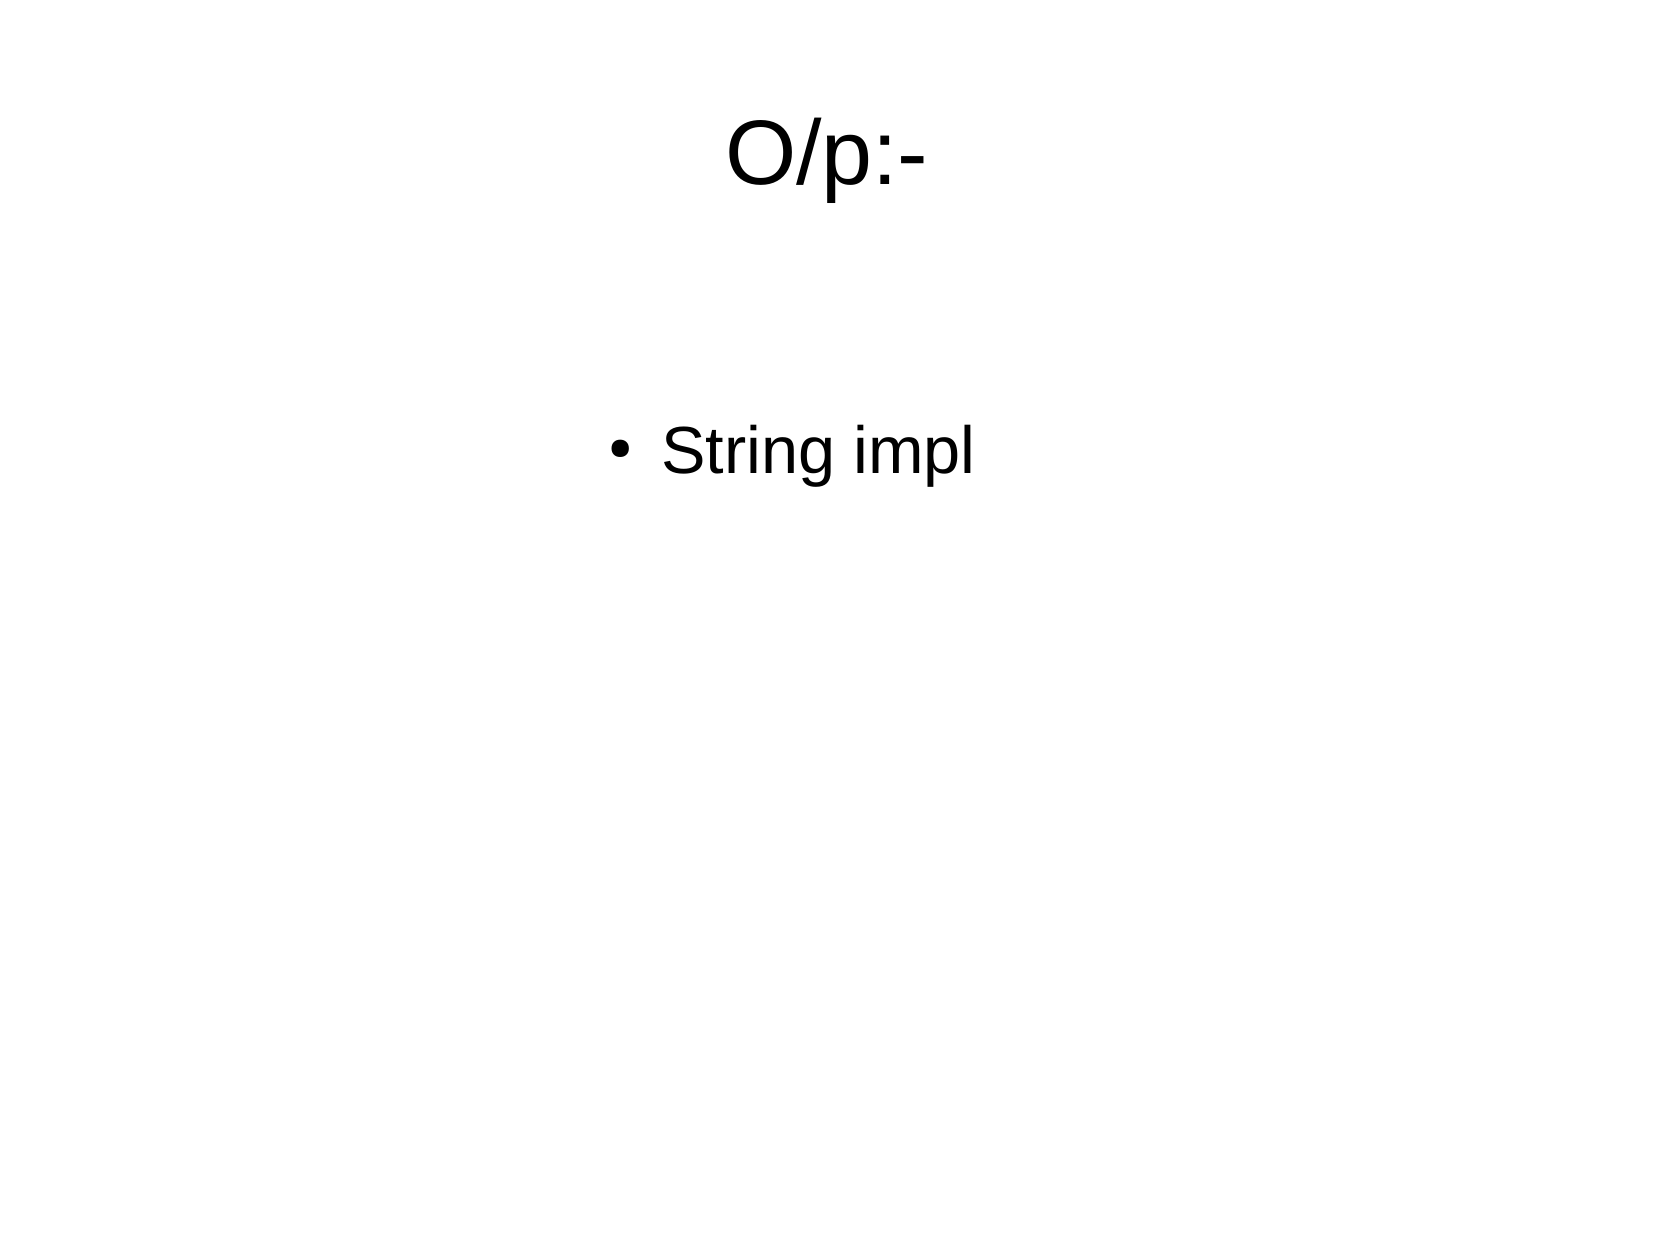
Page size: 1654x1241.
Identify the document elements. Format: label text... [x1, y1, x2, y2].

text_box String impl [590, 413, 1007, 504]
title O/p:- [82, 49, 1571, 257]
